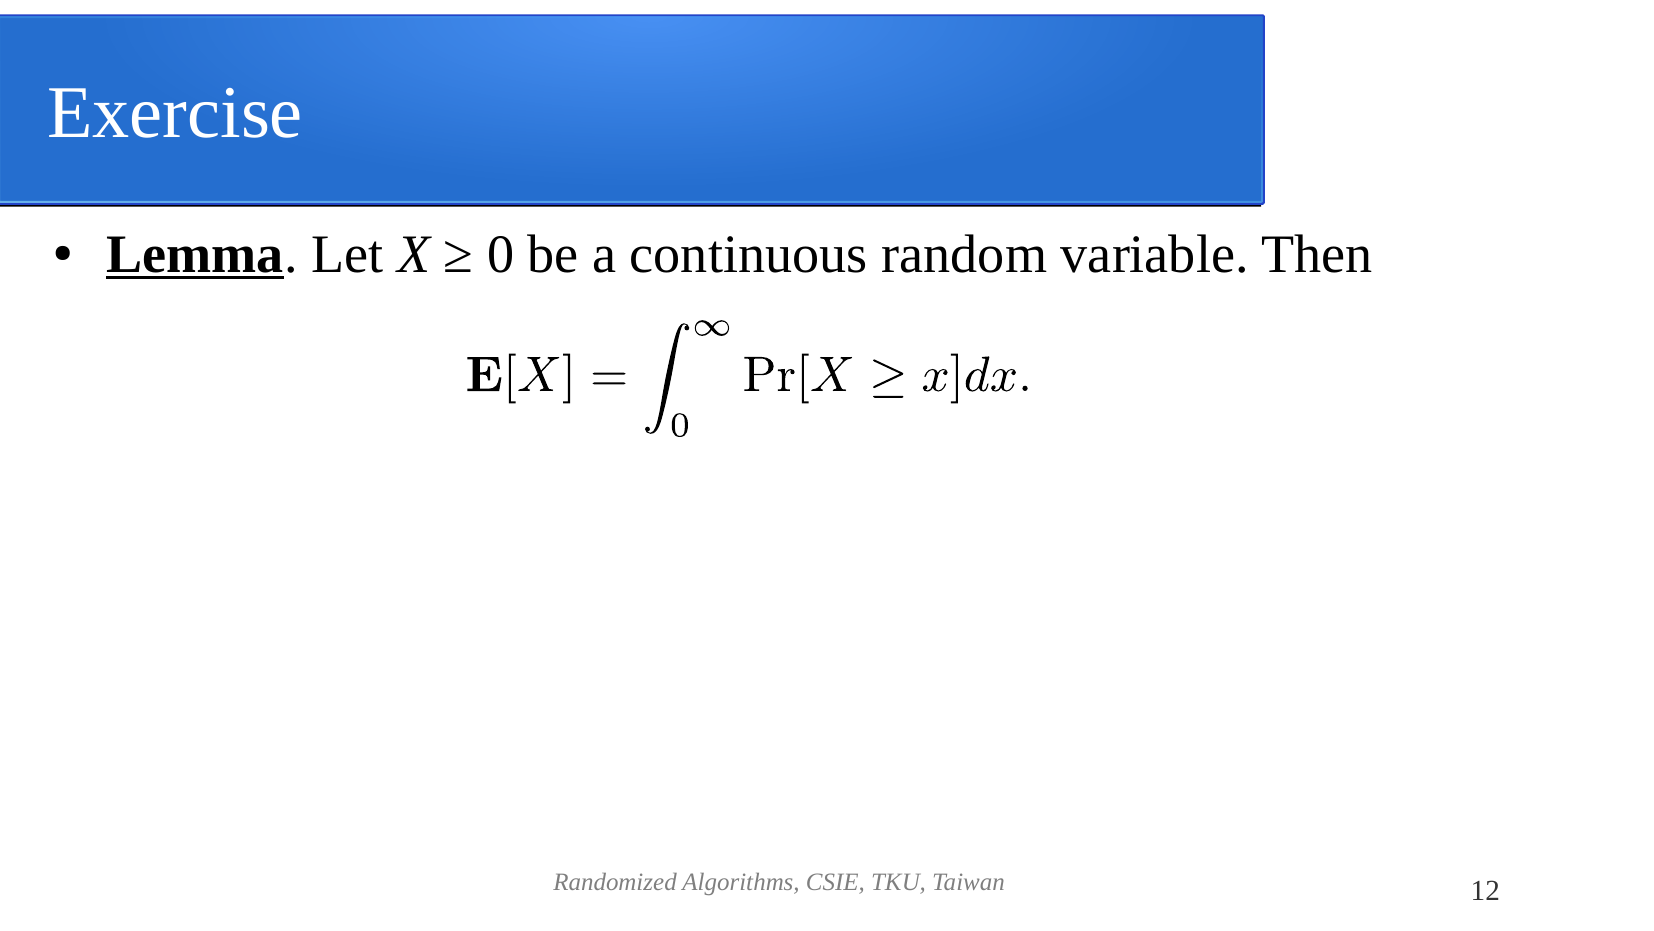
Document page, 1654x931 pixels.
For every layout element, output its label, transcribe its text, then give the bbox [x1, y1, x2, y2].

picture [465, 320, 1028, 438]
list Lemma. Let X ≥ 0 be a continuous random variable. Then [35, 224, 1524, 764]
title Exercise [47, 35, 1199, 189]
